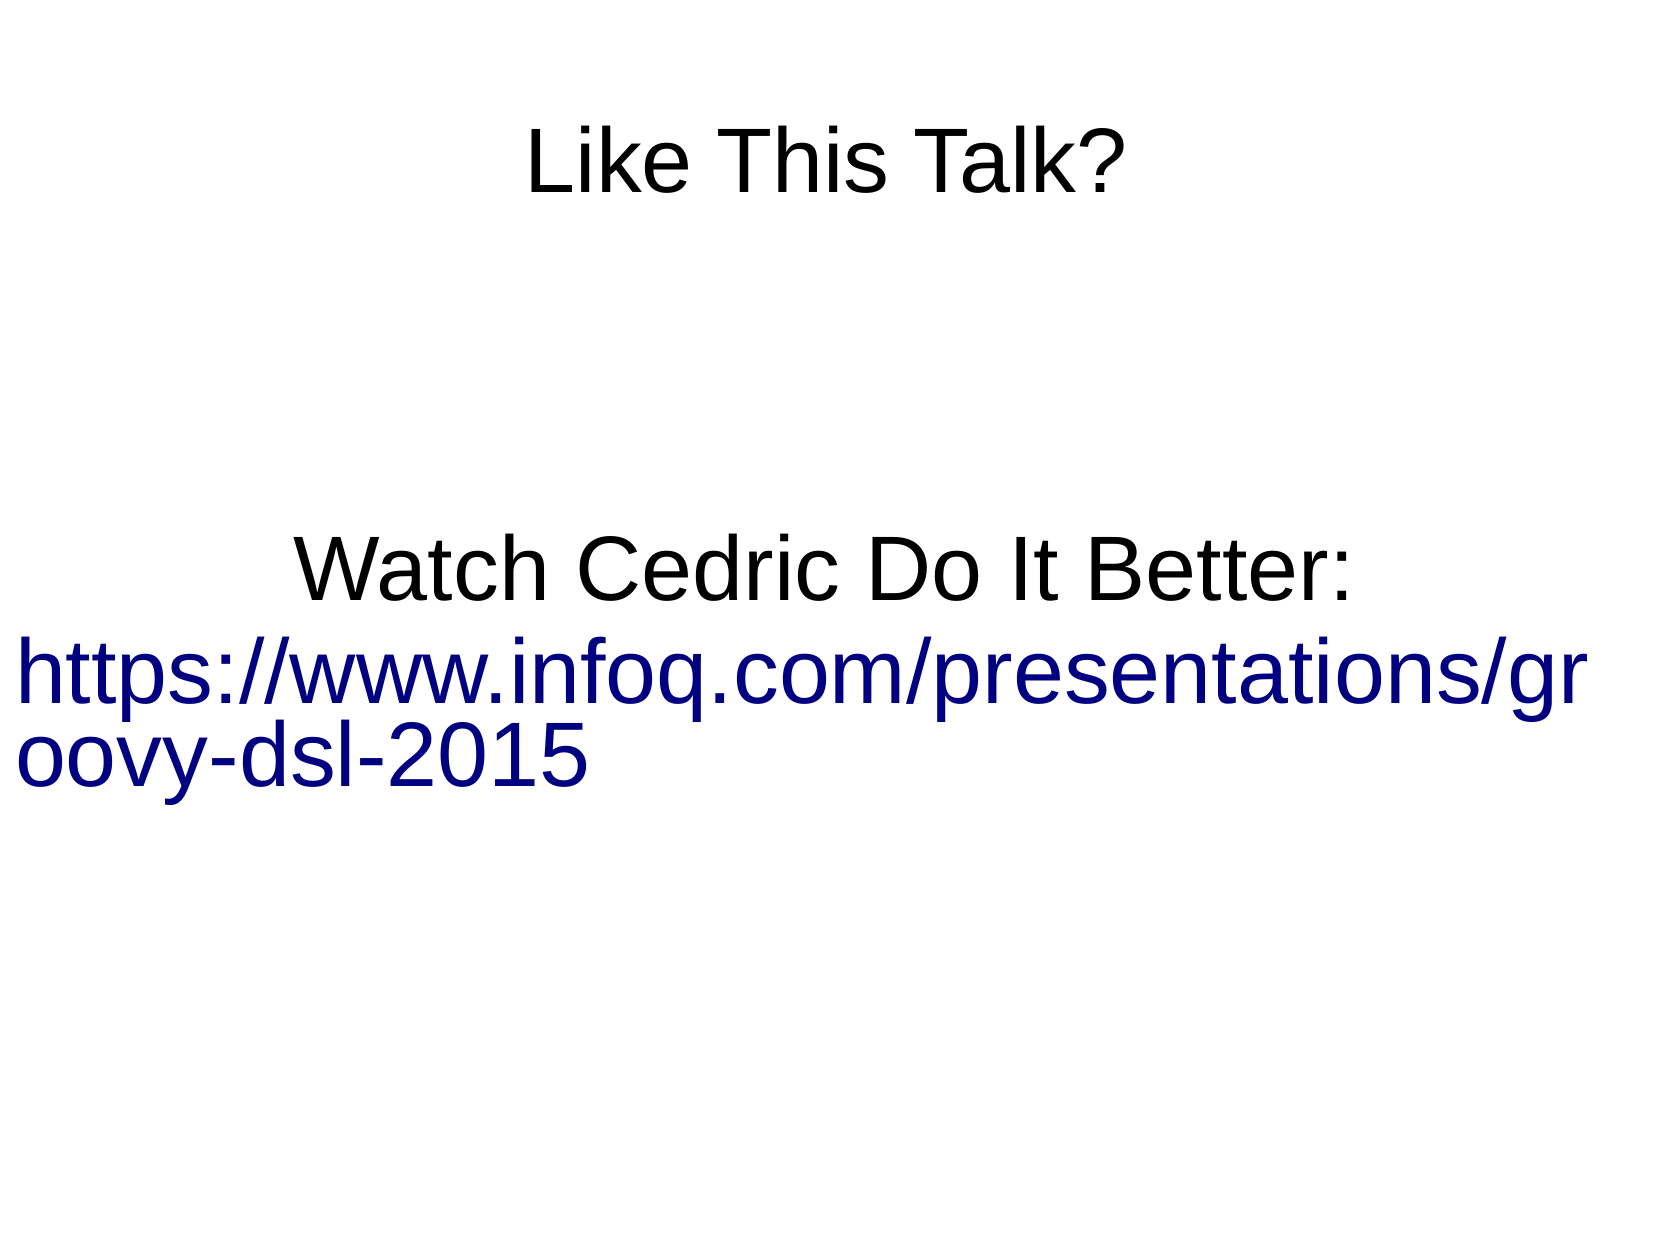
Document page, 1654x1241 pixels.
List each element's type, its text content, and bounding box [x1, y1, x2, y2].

title Watch Cedric Do It Better: https://www.infoq.com/presentations/groovy-dsl-2015 [15, 466, 1636, 775]
title Like This Talk? [82, 57, 1571, 265]
